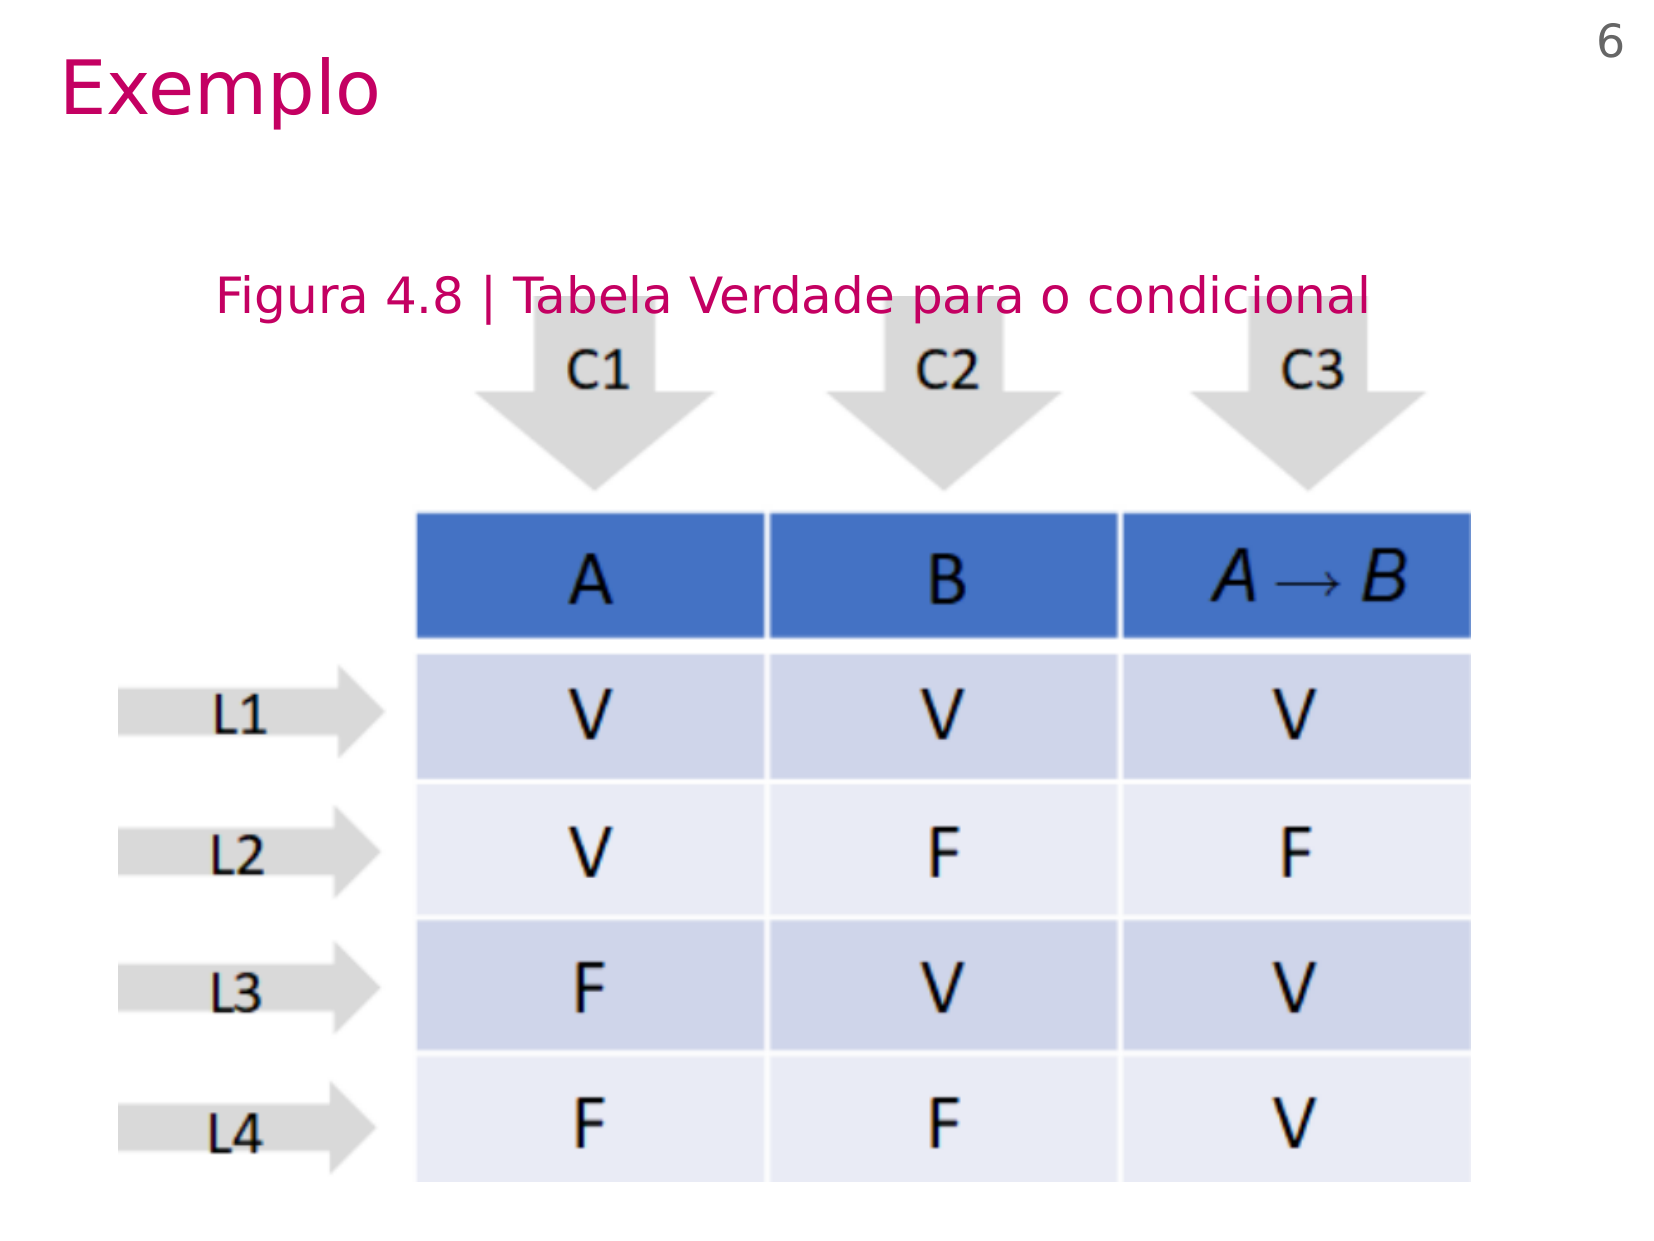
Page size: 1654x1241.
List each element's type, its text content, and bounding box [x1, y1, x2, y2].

text_box Figura 4.8 | Tabela Verdade para o condicional [200, 259, 1589, 334]
title Exemplo [59, 29, 1595, 148]
picture [118, 296, 1471, 1182]
